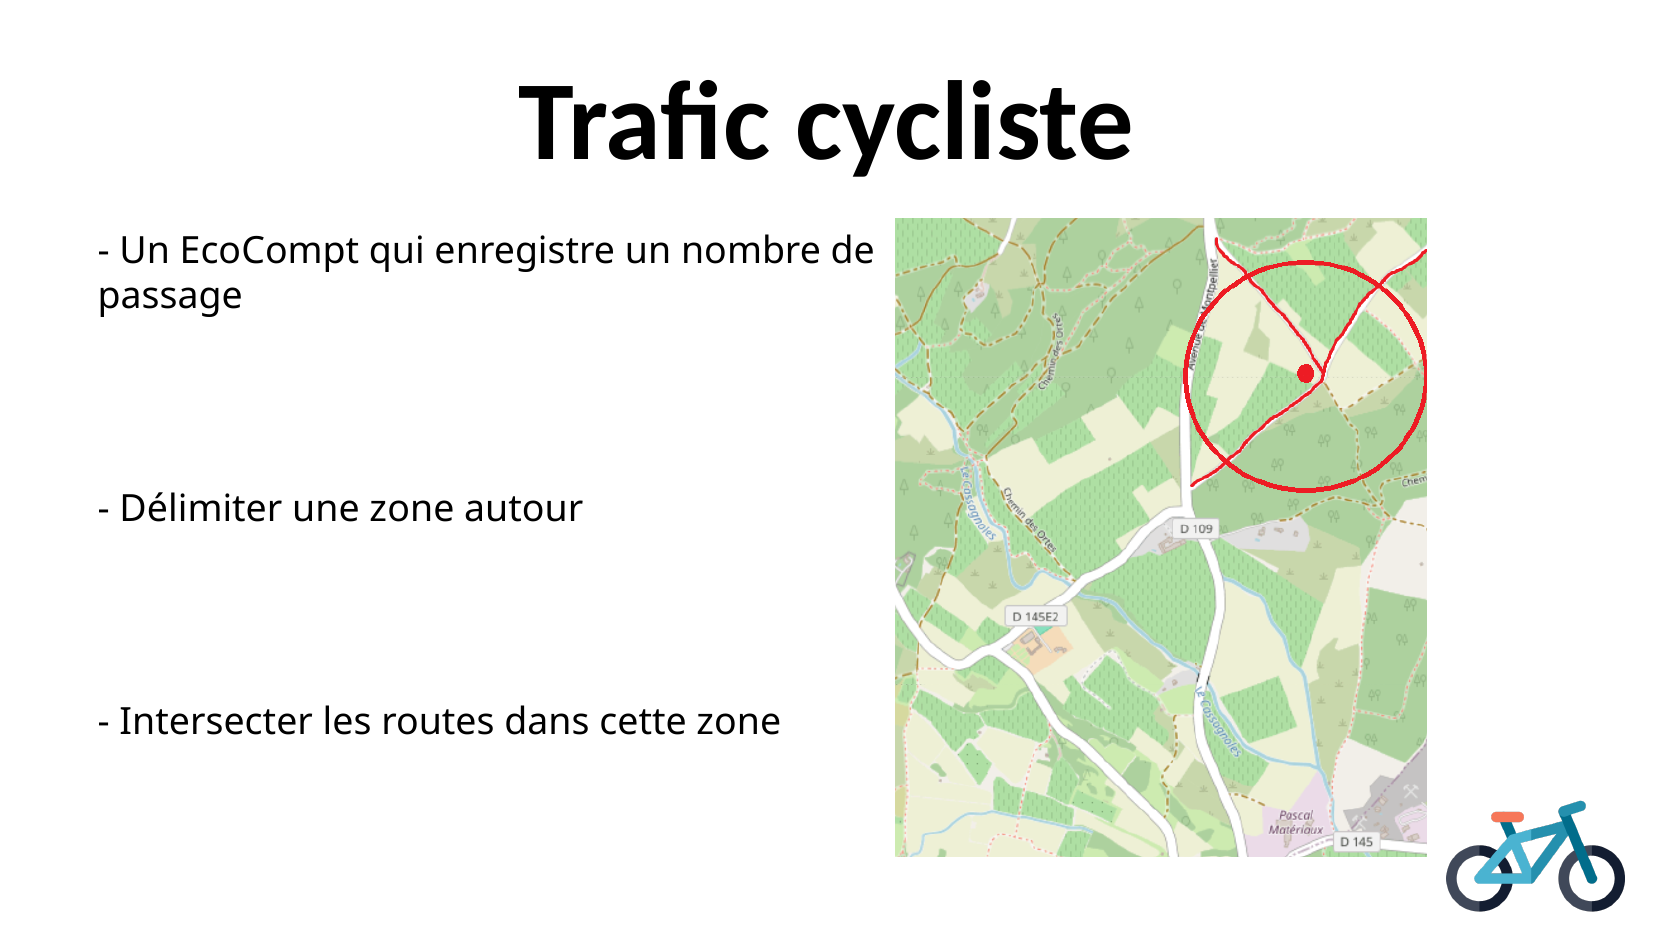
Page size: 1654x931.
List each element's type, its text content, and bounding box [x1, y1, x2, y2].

picture [895, 218, 1427, 857]
text_box - Intersecter les routes dans cette zone [82, 689, 746, 751]
title Trafic cycliste [82, 37, 1571, 193]
text_box - Un EcoCompt qui enregistre un nombre de passage [82, 218, 910, 325]
text_box - Délimiter une zone autour [82, 476, 910, 538]
picture [1446, 767, 1625, 931]
